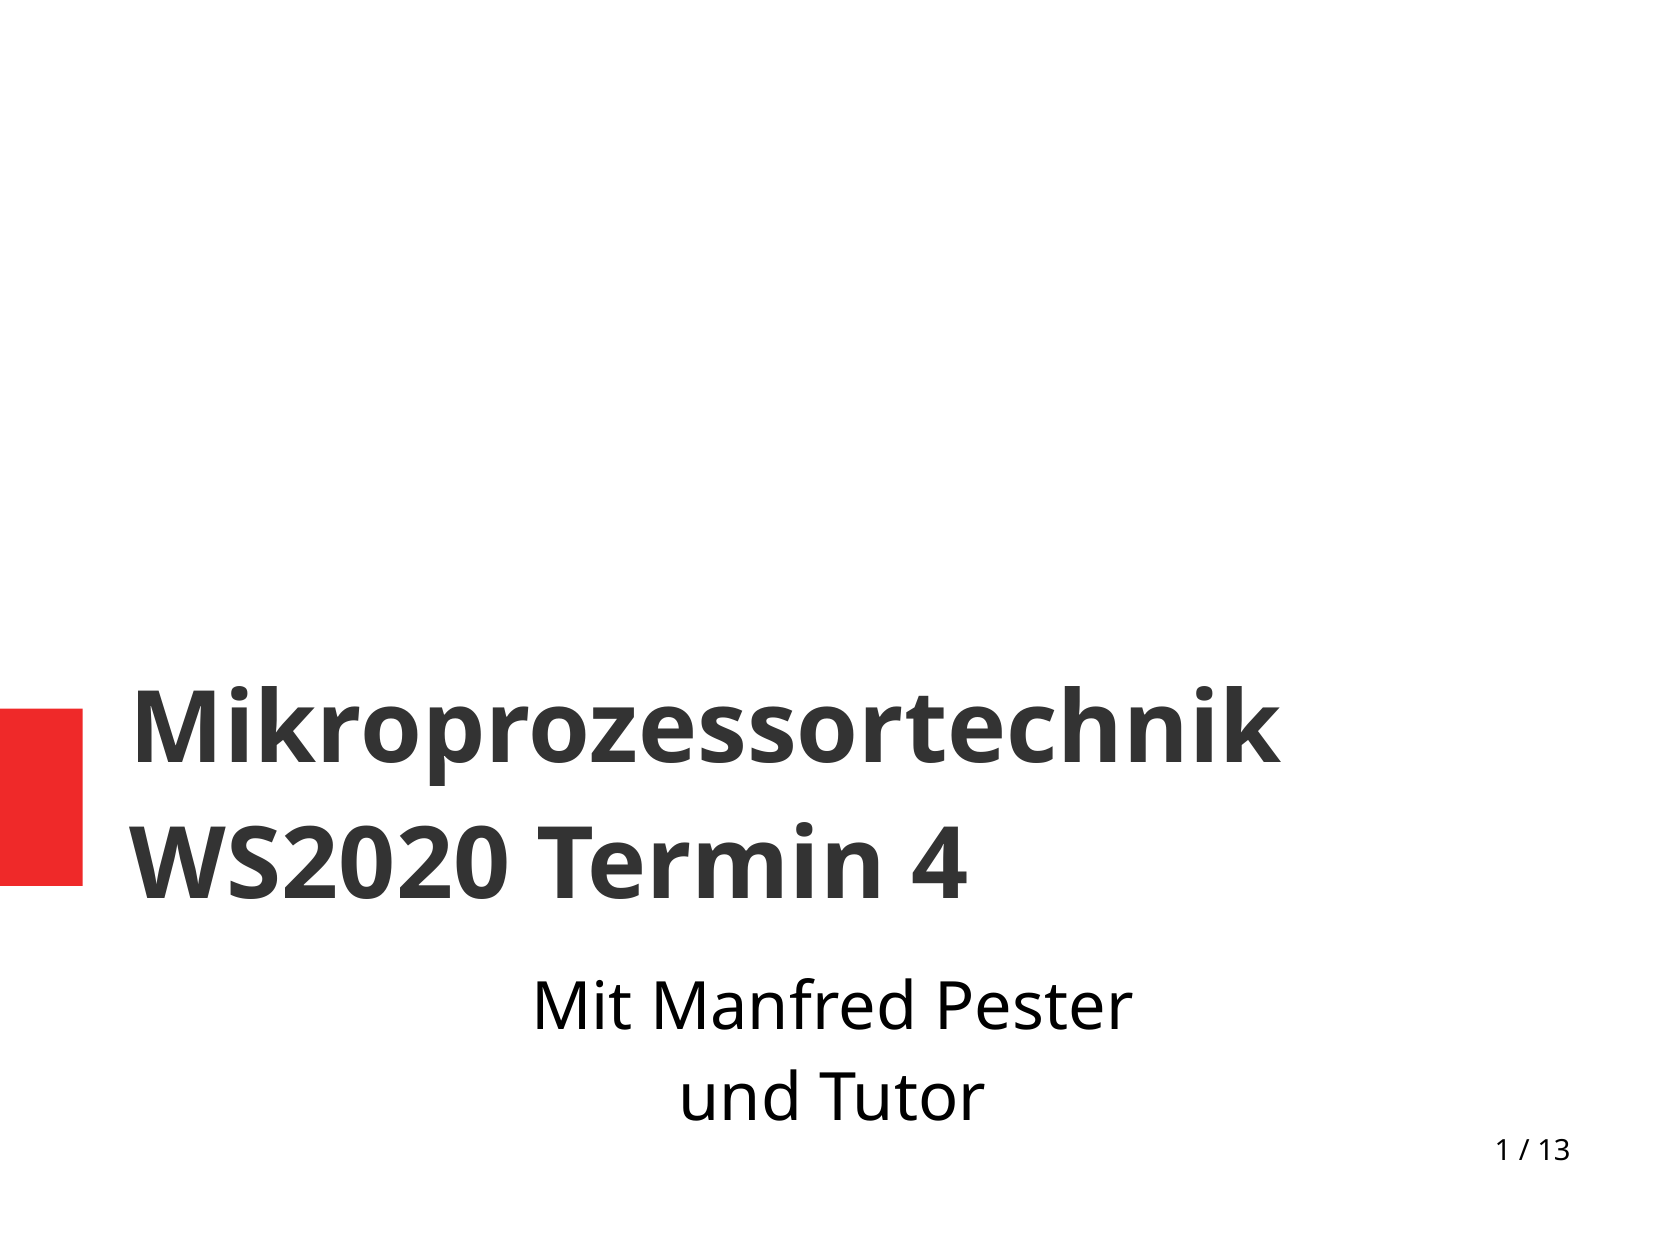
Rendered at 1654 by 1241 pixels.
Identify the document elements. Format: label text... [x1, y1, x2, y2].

subtitle Mit Manfred Pester und Tutor [129, 968, 1536, 1130]
title Mikroprozessortechnik WS2020 Termin 4 [129, 655, 1536, 928]
